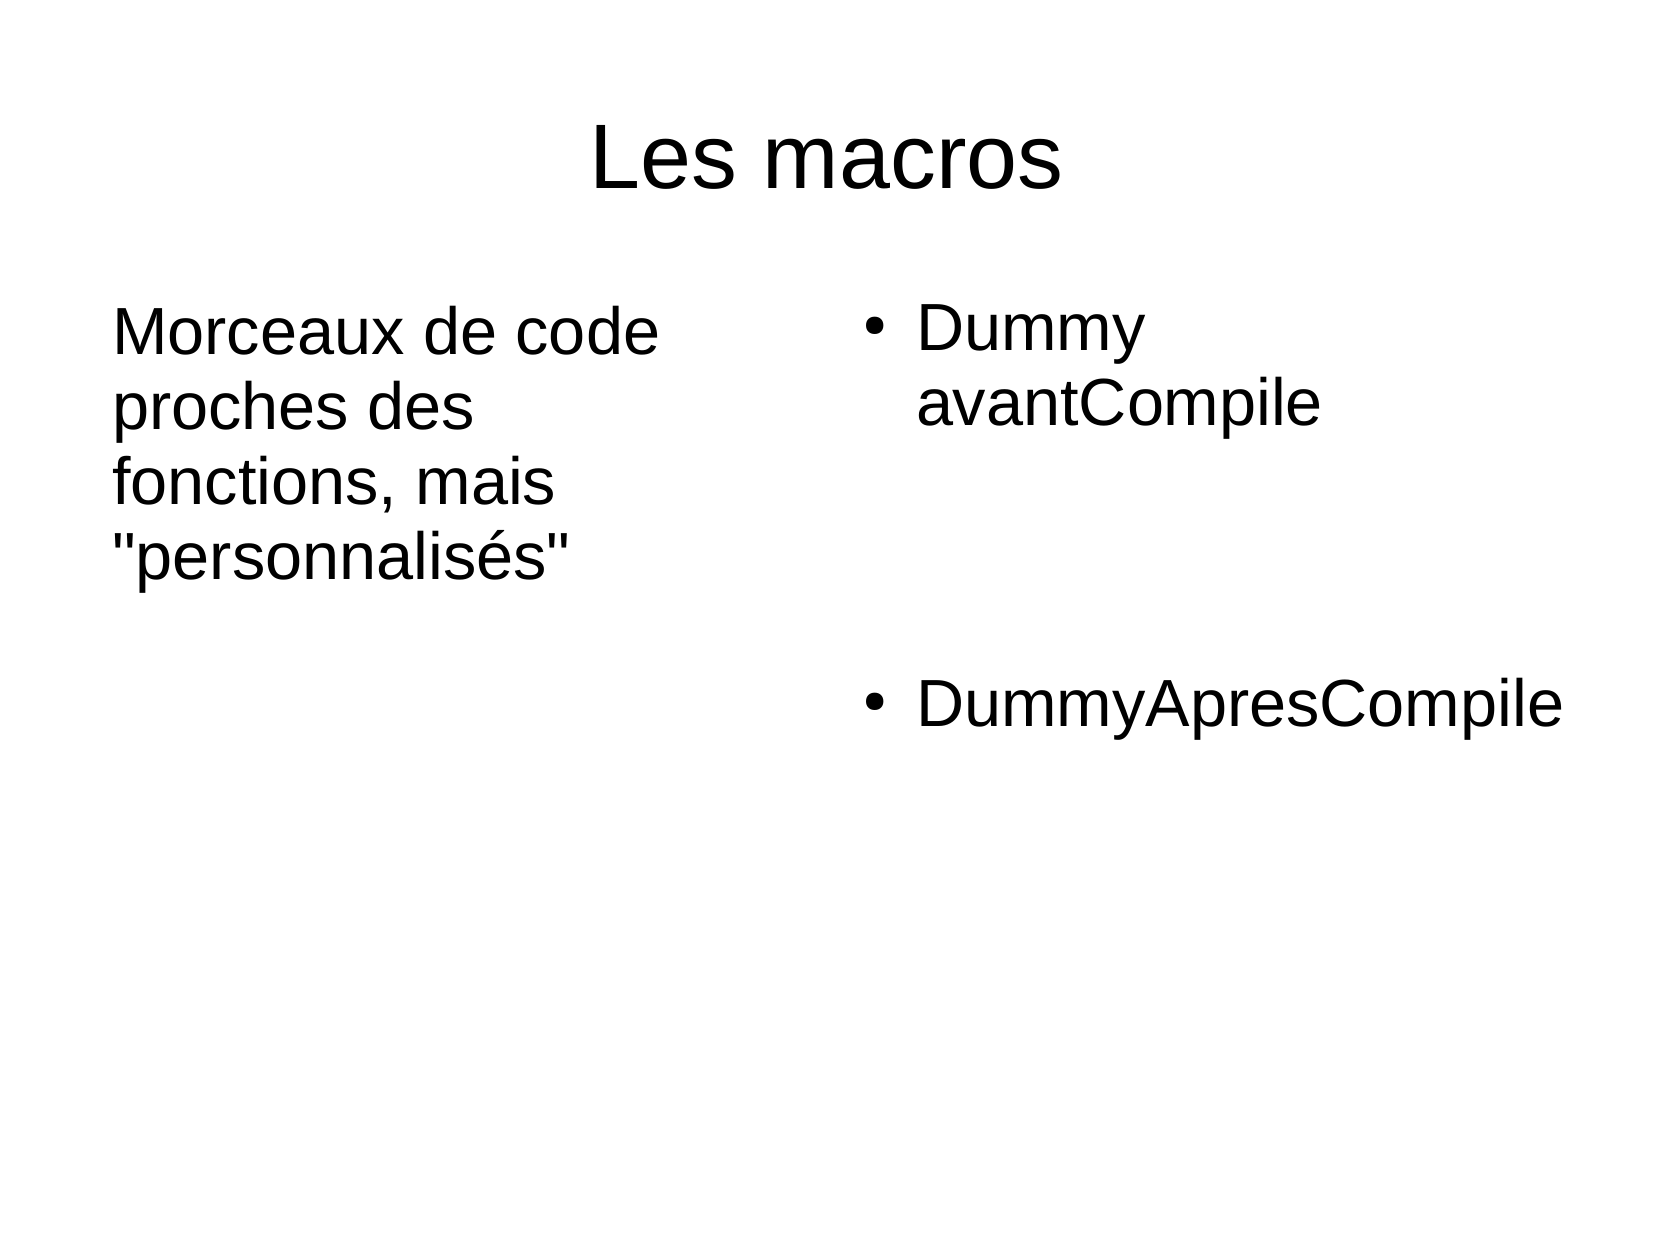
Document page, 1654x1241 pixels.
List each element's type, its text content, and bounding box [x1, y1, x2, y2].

title Les macros [82, 52, 1571, 260]
list Dummy avantCompile [845, 290, 1572, 634]
list Morceaux de code proches des fonctions, mais "personnalisés" [41, 190, 768, 910]
list DummyApresCompile [845, 665, 1572, 1009]
